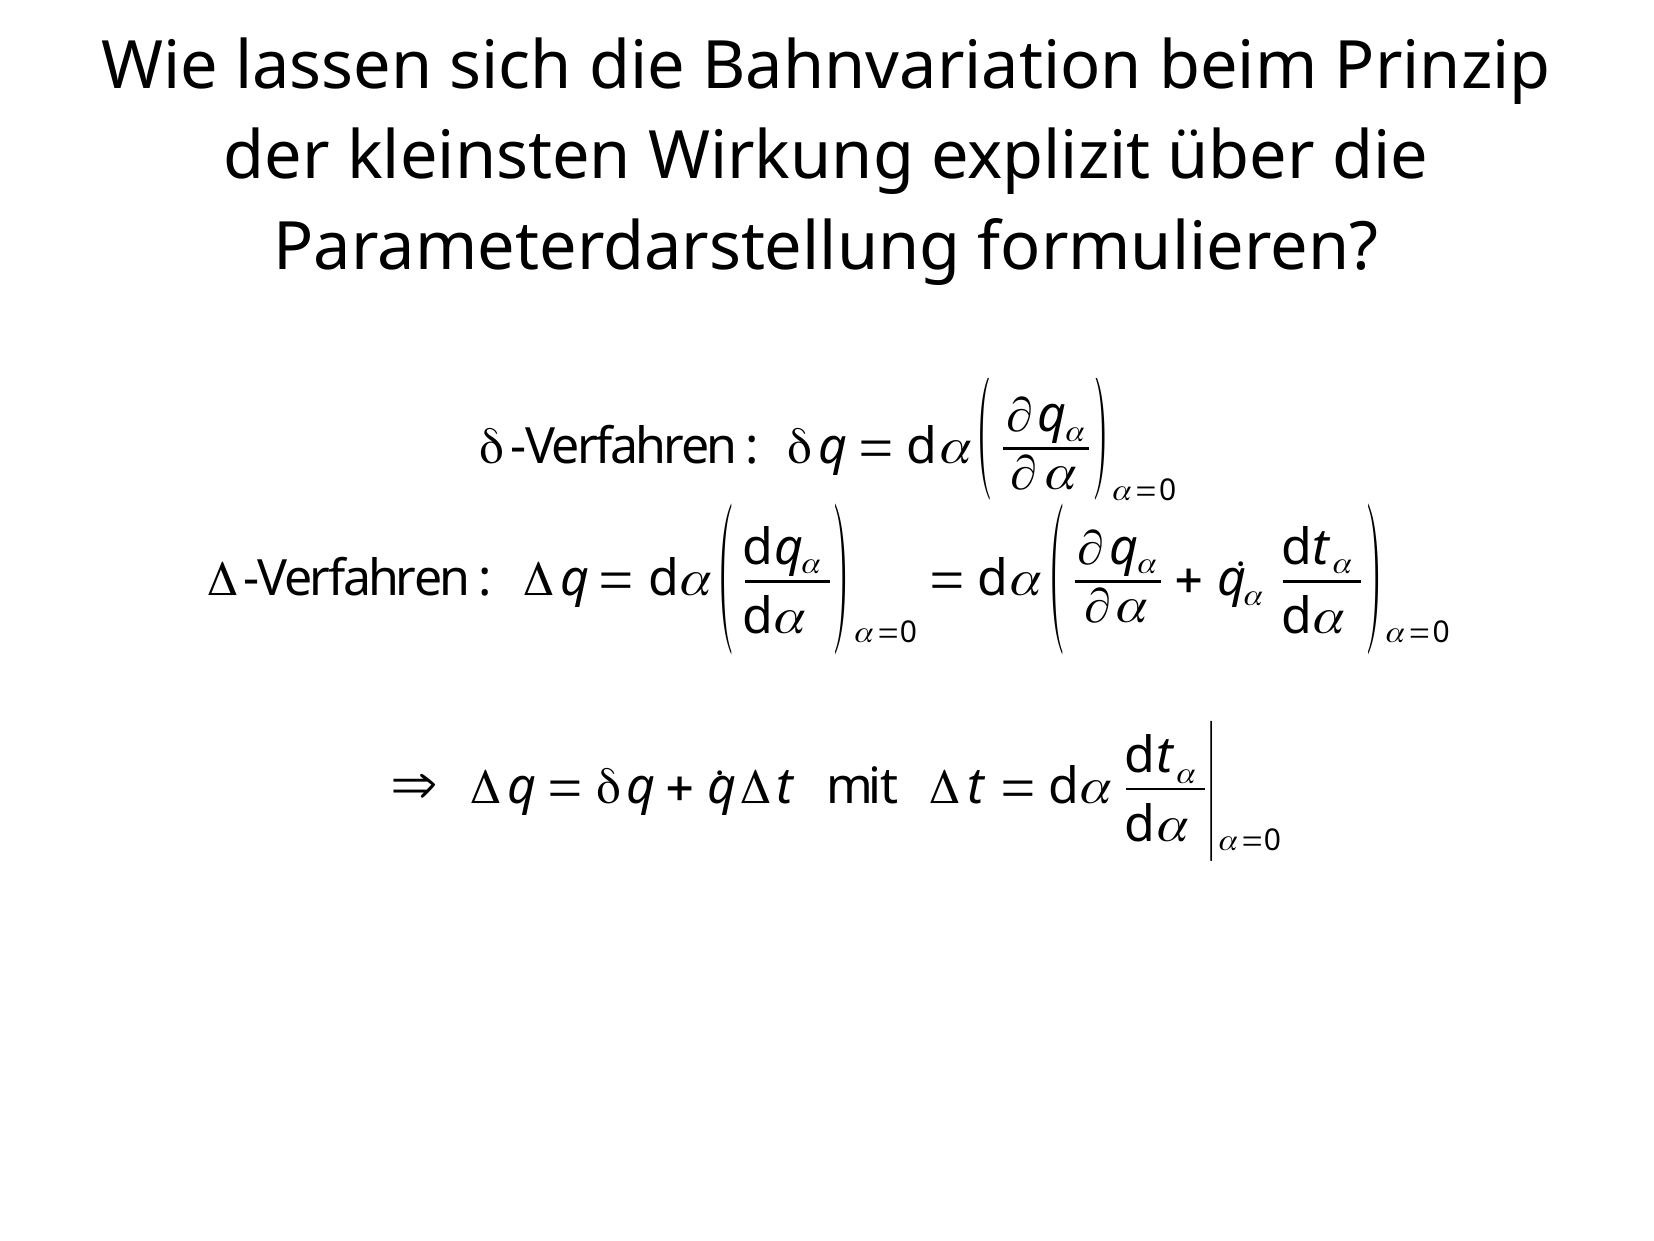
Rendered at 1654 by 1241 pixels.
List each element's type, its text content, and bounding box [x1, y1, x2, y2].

title Wie lassen sich die Bahnvariation beim Prinzip der kleinsten Wirkung explizit über die Parameterdarstellung formulieren? [82, 19, 1571, 287]
chart [199, 378, 1454, 862]
